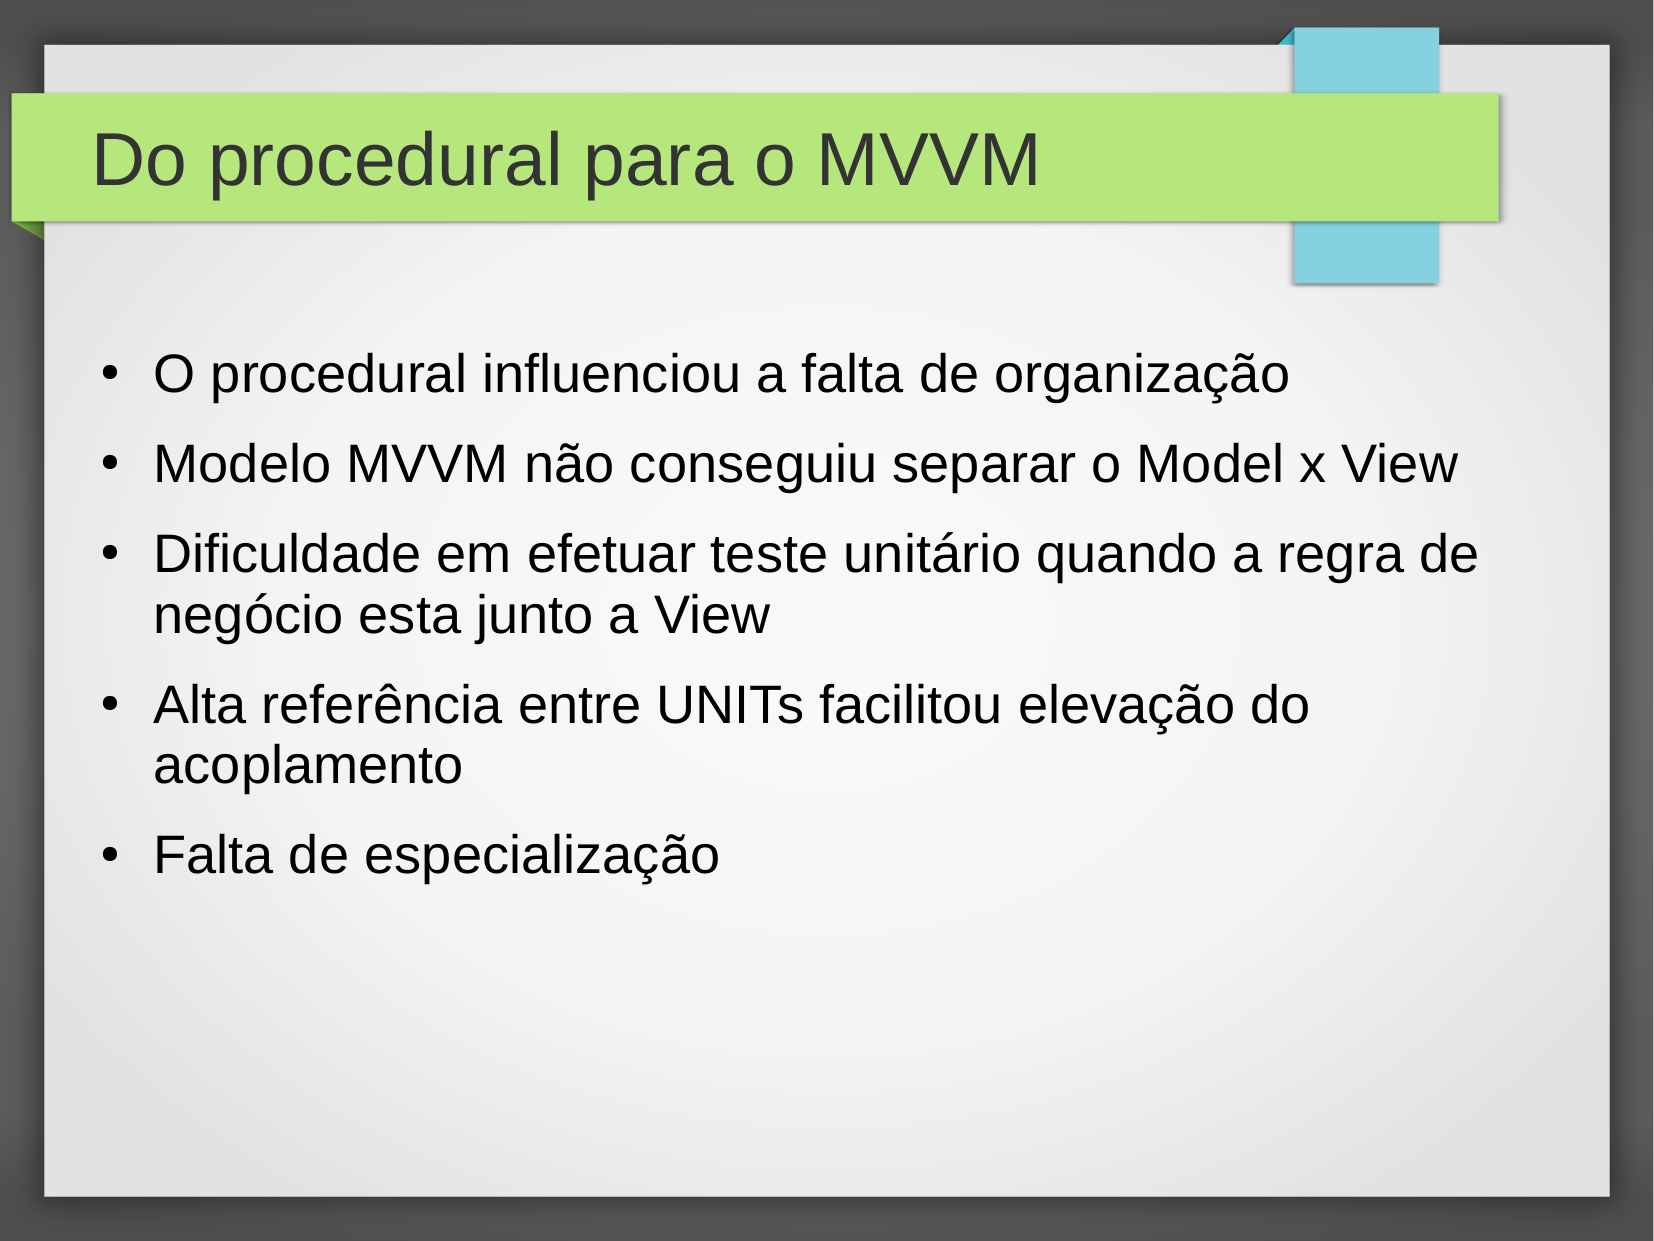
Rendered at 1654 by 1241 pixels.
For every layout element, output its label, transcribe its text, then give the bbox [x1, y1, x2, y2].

picture [0, 0, 1654, 1241]
list O procedural influenciou a falta de organização Modelo MVVM não conseguiu separar o Model x View Dificuldade em efetuar teste unitário quando a regra de negócio esta junto a View Alta referência entre UNITs facilitou elevação do acoplamento Falta de especialização [82, 343, 1538, 1063]
title Do procedural para o MVVM [70, 106, 1229, 213]
